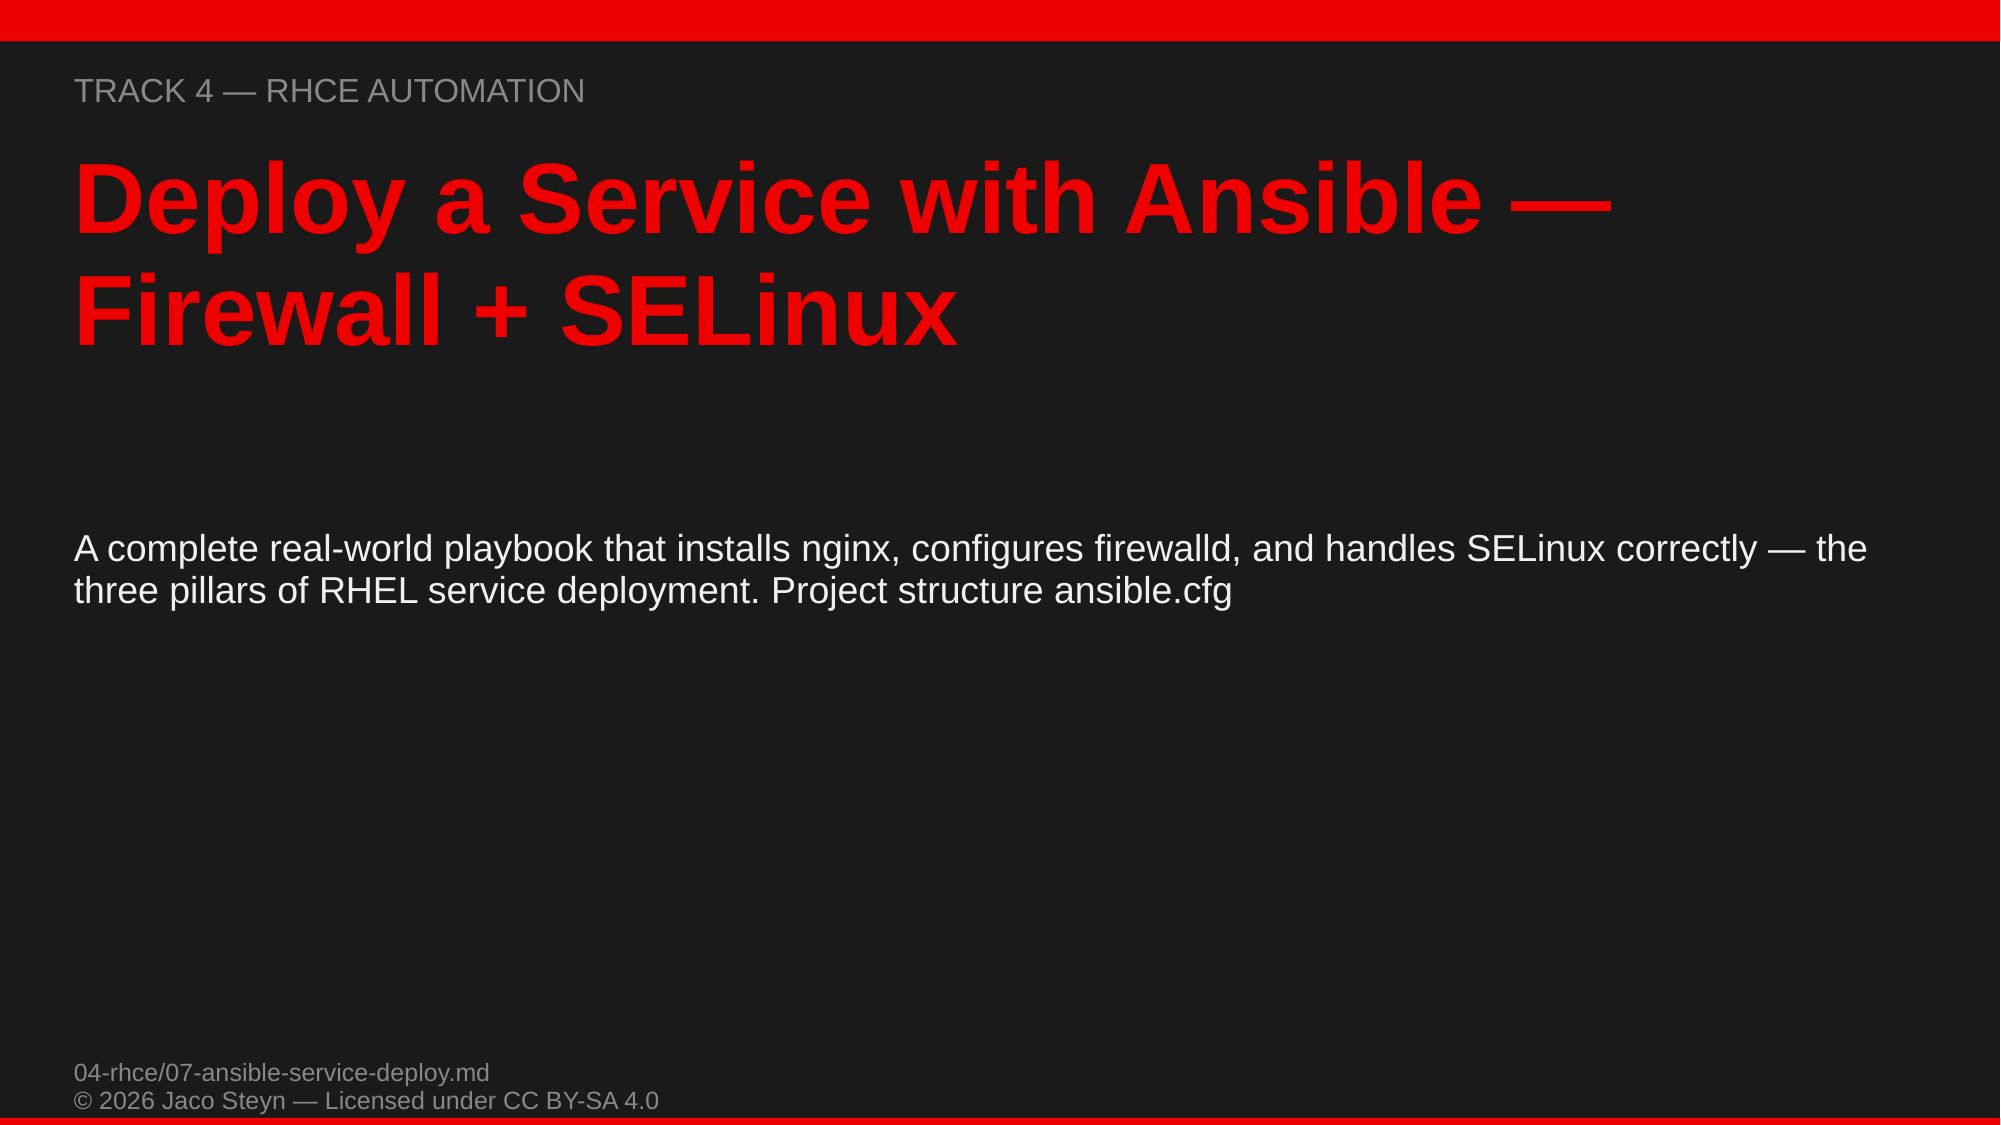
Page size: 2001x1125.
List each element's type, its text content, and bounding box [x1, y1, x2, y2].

text_box Deploy a Service with Ansible — Firewall + SELinux [59, 135, 1942, 461]
text_box [0, 0, 2001, 42]
text_box [0, 1117, 2001, 1125]
text_box TRACK 4 — RHCE AUTOMATION [59, 64, 1942, 119]
text_box A complete real-world playbook that installs nginx, configures firewalld, and handles SELinux correctly — the three pillars of RHEL service deployment. Project structure ansible.cfg [59, 519, 1942, 727]
text_box 04-rhce/07-ansible-service-deploy.md © 2026 Jaco Steyn — Licensed under CC BY-SA 4.0 [59, 1051, 1942, 1111]
